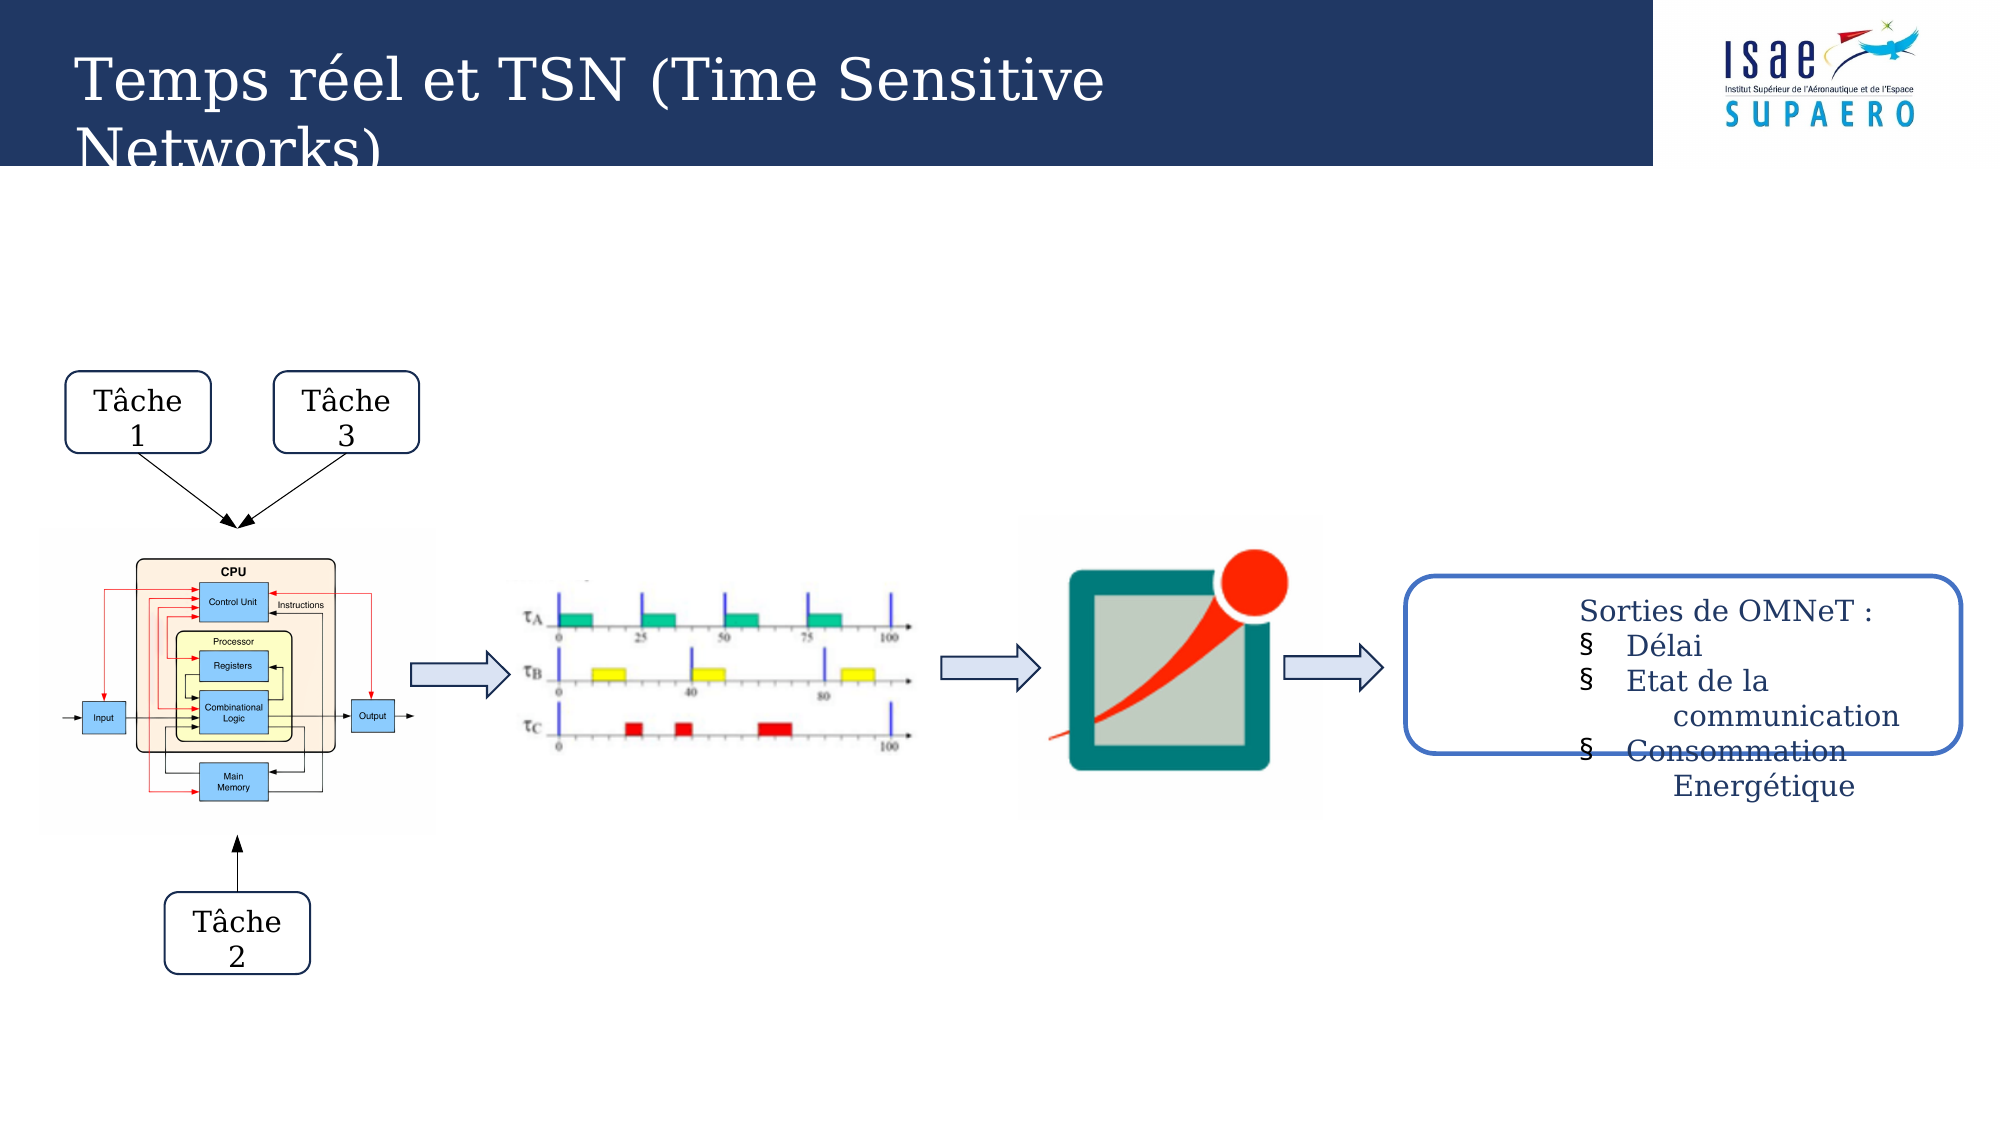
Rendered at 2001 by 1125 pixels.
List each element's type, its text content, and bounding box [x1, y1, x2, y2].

text_box [202, 149, 214, 165]
text_box [0, 0, 1653, 165]
text_box Sorties de OMNeT : Délai Etat de la communication Consommation Energétique [1405, 576, 1961, 754]
text_box Temps réel et TSN (Time Sensitive Networks) [59, 35, 1378, 121]
text_box [86, 136, 109, 165]
text_box [1284, 645, 1383, 691]
text_box [411, 652, 510, 698]
text_box [134, 142, 150, 152]
text_box [242, 142, 259, 165]
text_box [941, 645, 1040, 691]
text_box Tâche 2 [164, 892, 311, 975]
text_box [308, 155, 319, 165]
picture [39, 528, 436, 835]
text_box Tâche 3 [273, 371, 420, 454]
picture [1018, 515, 1323, 820]
picture [1653, 0, 2000, 169]
text_box Tâche 1 [65, 371, 211, 454]
picture [506, 580, 934, 756]
